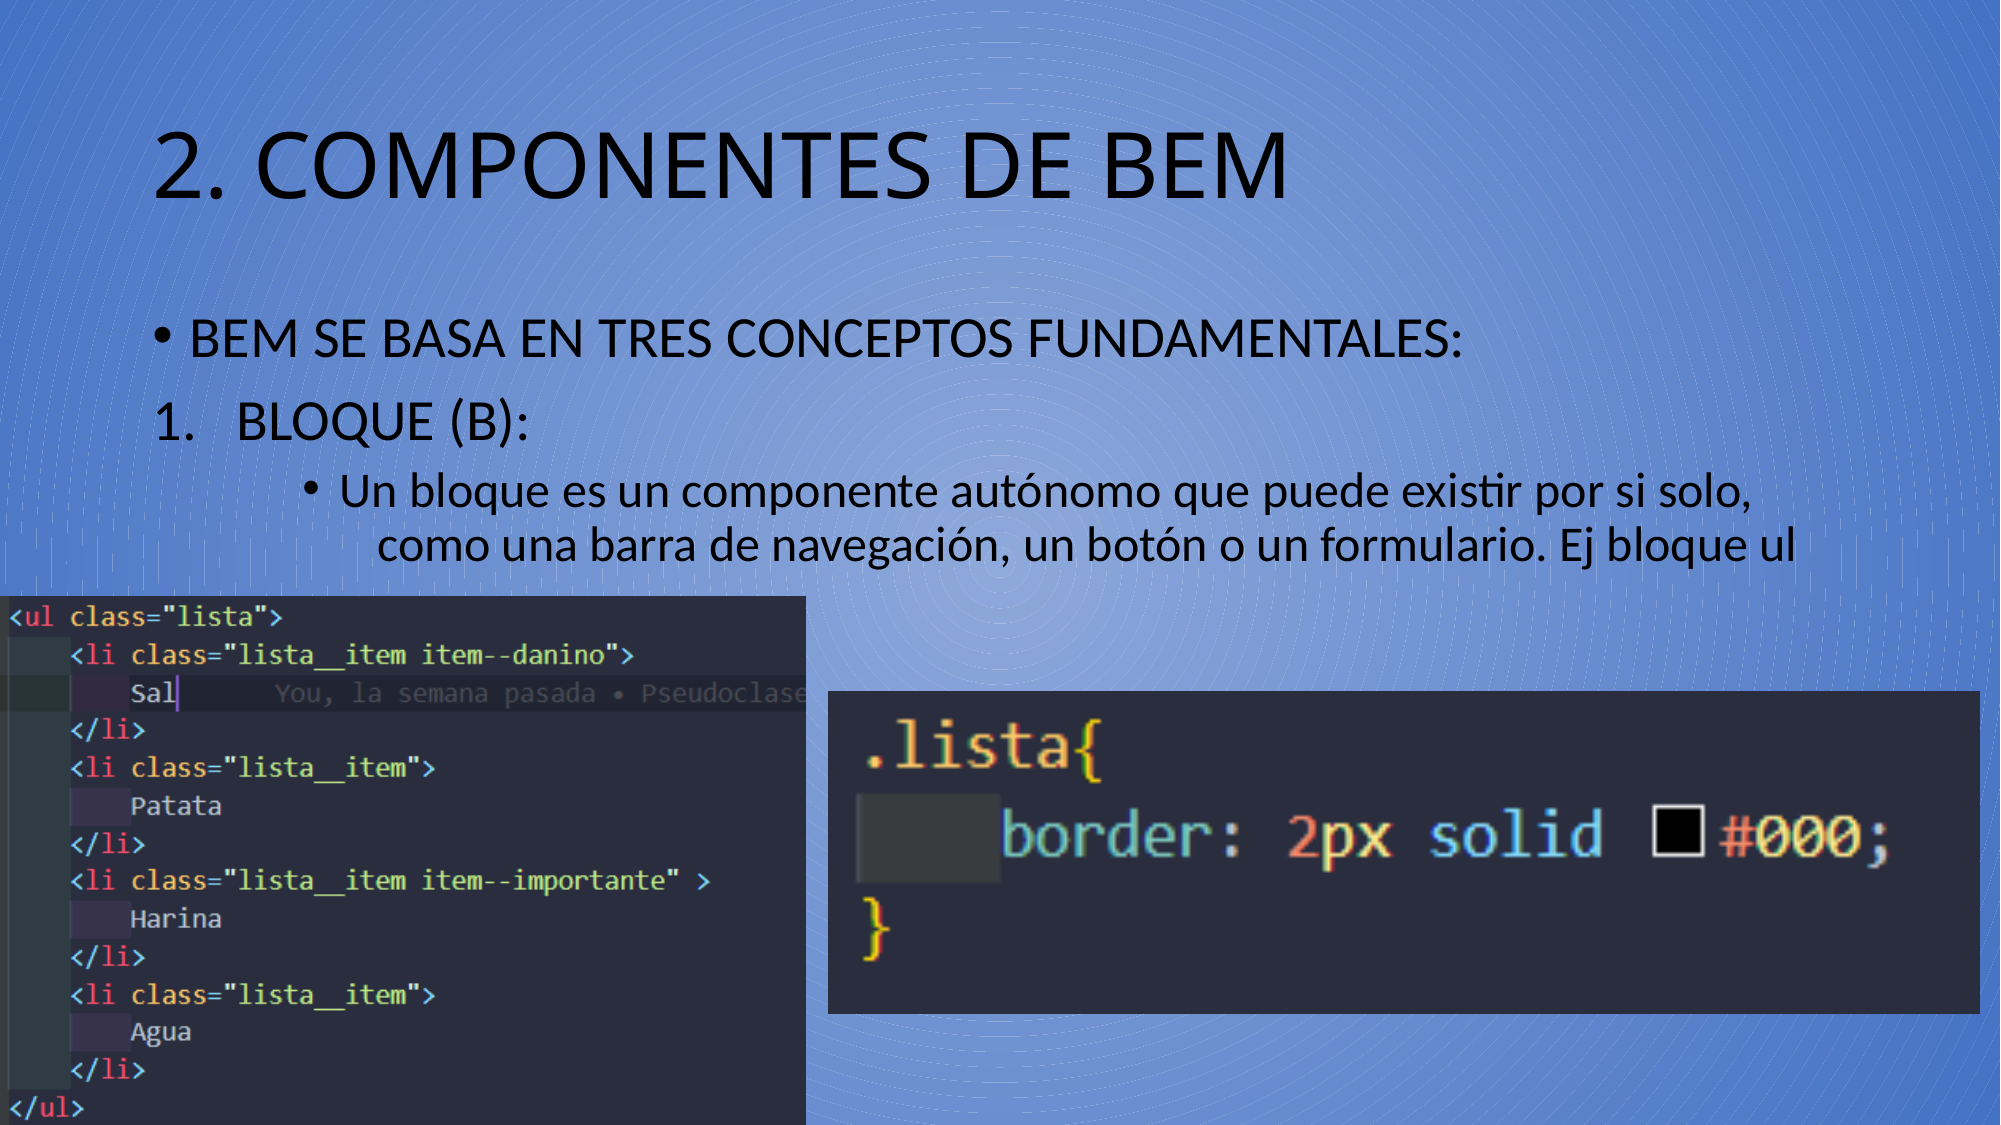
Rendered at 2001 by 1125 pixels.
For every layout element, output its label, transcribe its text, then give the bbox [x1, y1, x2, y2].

picture [828, 691, 1980, 1014]
picture [0, 596, 806, 1125]
title 2. COMPONENTES DE BEM [137, 59, 1863, 278]
list BEM SE BASA EN TRES CONCEPTOS FUNDAMENTALES: BLOQUE (B): Un bloque es un componente autónomo que puede existir por si solo, como una barra de navegación, un botón o un formulario. Ej bloque ul [137, 299, 1863, 1014]
